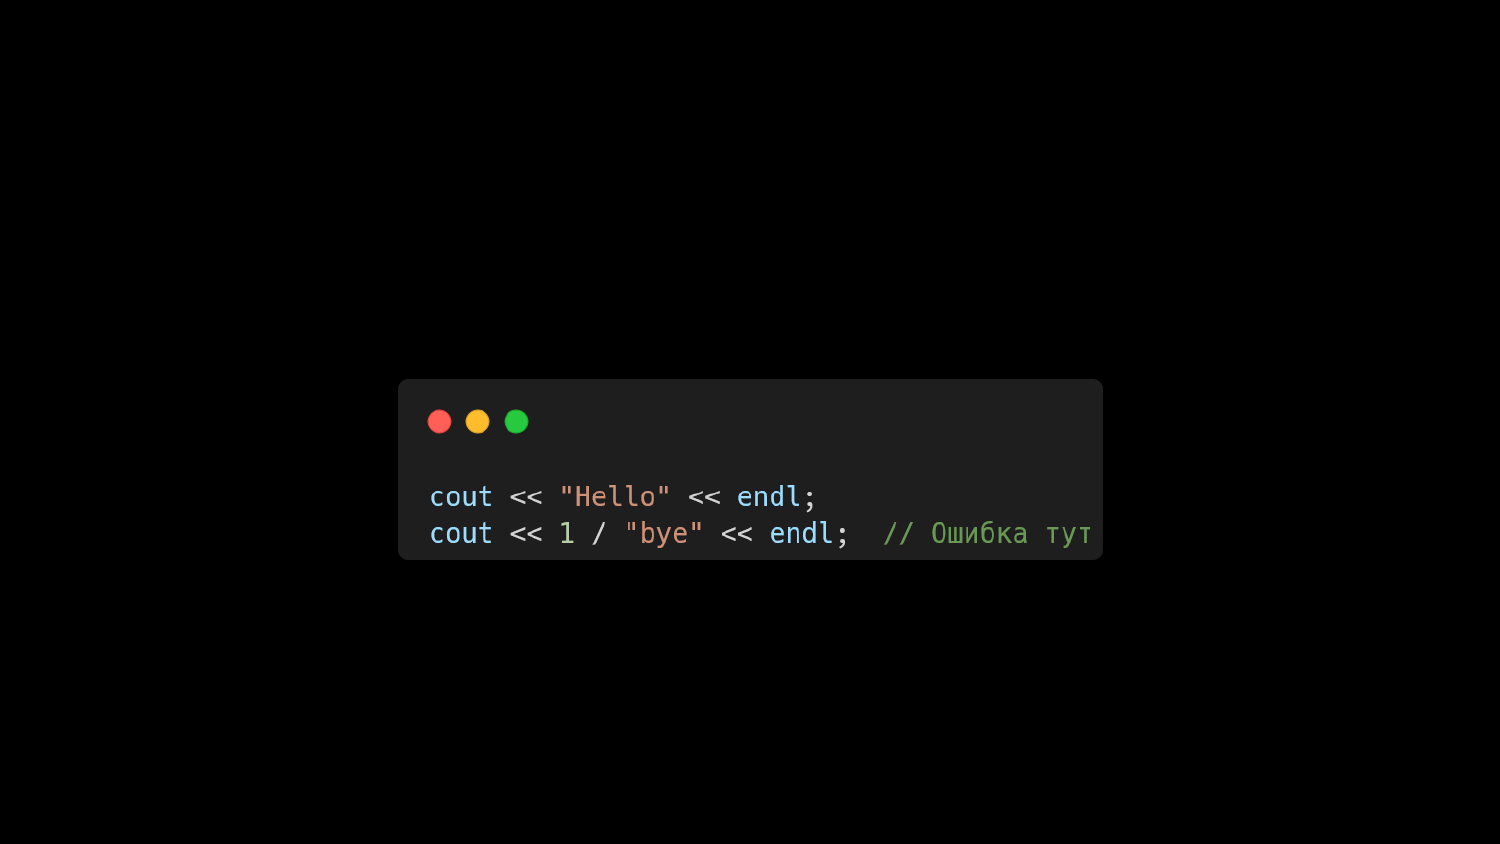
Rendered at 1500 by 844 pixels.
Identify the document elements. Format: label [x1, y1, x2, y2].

picture [290, 271, 1210, 667]
